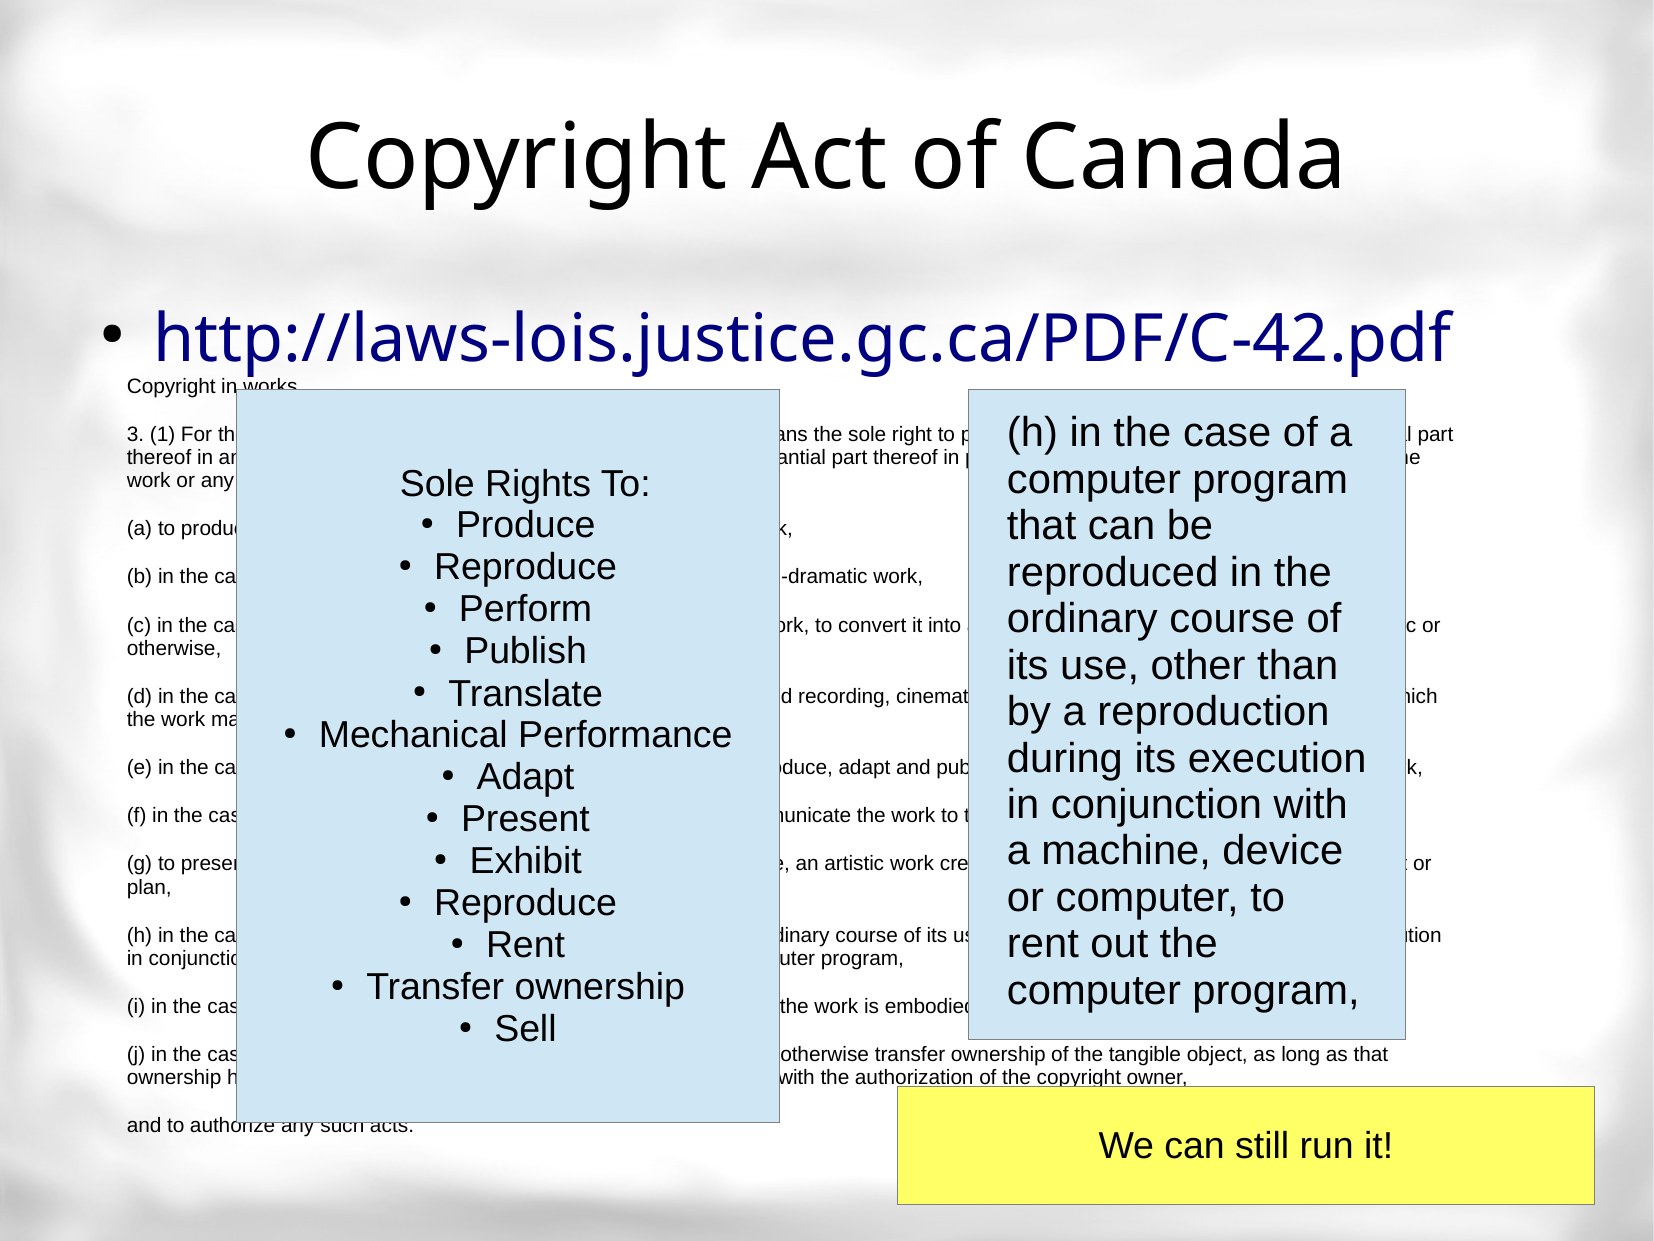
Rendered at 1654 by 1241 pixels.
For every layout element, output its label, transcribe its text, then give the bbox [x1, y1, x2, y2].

text_box [968, 389, 1406, 1040]
title Copyright Act of Canada [82, 49, 1571, 257]
text_box We can still run it! [897, 1086, 1595, 1205]
picture [0, 0, 1654, 1241]
text_box Sole Rights To: Produce Reproduce Perform Publish Translate Mechanical Performance Adapt Present Exhibit Reproduce Rent Transfer ownership Sell [236, 389, 780, 1123]
text_box (h) in the case of a computer program that can be reproduced in the ordinary course of its use, other than by a reproduction during its execution in conjunction with a machine, device or computer, to rent out the computer program, [992, 401, 1382, 1040]
text_box Copyright in works 3. (1) For the purposes of this Act, “copyright”, in relation to a work, means the sole right to produce or reproduce the work or any substantial part thereof in any material form whatever, to perform the work or any substantial part thereof in public or, if the work is unpublished, to publish the work or any substantial part thereof, and includes the sole right (a) to produce, reproduce, perform or publish any translation of the work, (b) in the case of a dramatic work, to convert it into a novel or other non-dramatic work, (c) in the case of a novel or other non-dramatic work, or of an artistic work, to convert it into a dramatic work, by way of performance in public or otherwise, (d) in the case of a literary, dramatic or musical work, to make any sound recording, cinematograph film or other contrivance by means of which the work may be mechanically reproduced or performed, (e) in the case of any literary, dramatic, musical or artistic work, to reproduce, adapt and publicly present the work as a cinematographic work, (f) in the case of any literary, dramatic, musical or artistic work, to communicate the work to the public by telecommunication, (g) to present at a public exhibition, for a purpose other than sale or hire, an artistic work created after June 7, 1988, other than a map, chart or plan, (h) in the case of a computer program that can be reproduced in the ordinary course of its use, other than by a reproduction during its execution in conjunction with a machine, device or computer, to rent out the computer program, (i) in the case of a musical work, to rent out a sound recording in which the work is embodied, and (j) in the case of a work that is in the form of a tangible object, to sell or otherwise transfer ownership of the tangible object, as long as that ownership has never previously been transferred in or outside Canada with the authorization of the copyright owner, and to authorize any such acts. [112, 367, 1477, 1193]
list http://laws-lois.justice.gc.ca/PDF/C-42.pdf [82, 290, 1538, 1010]
